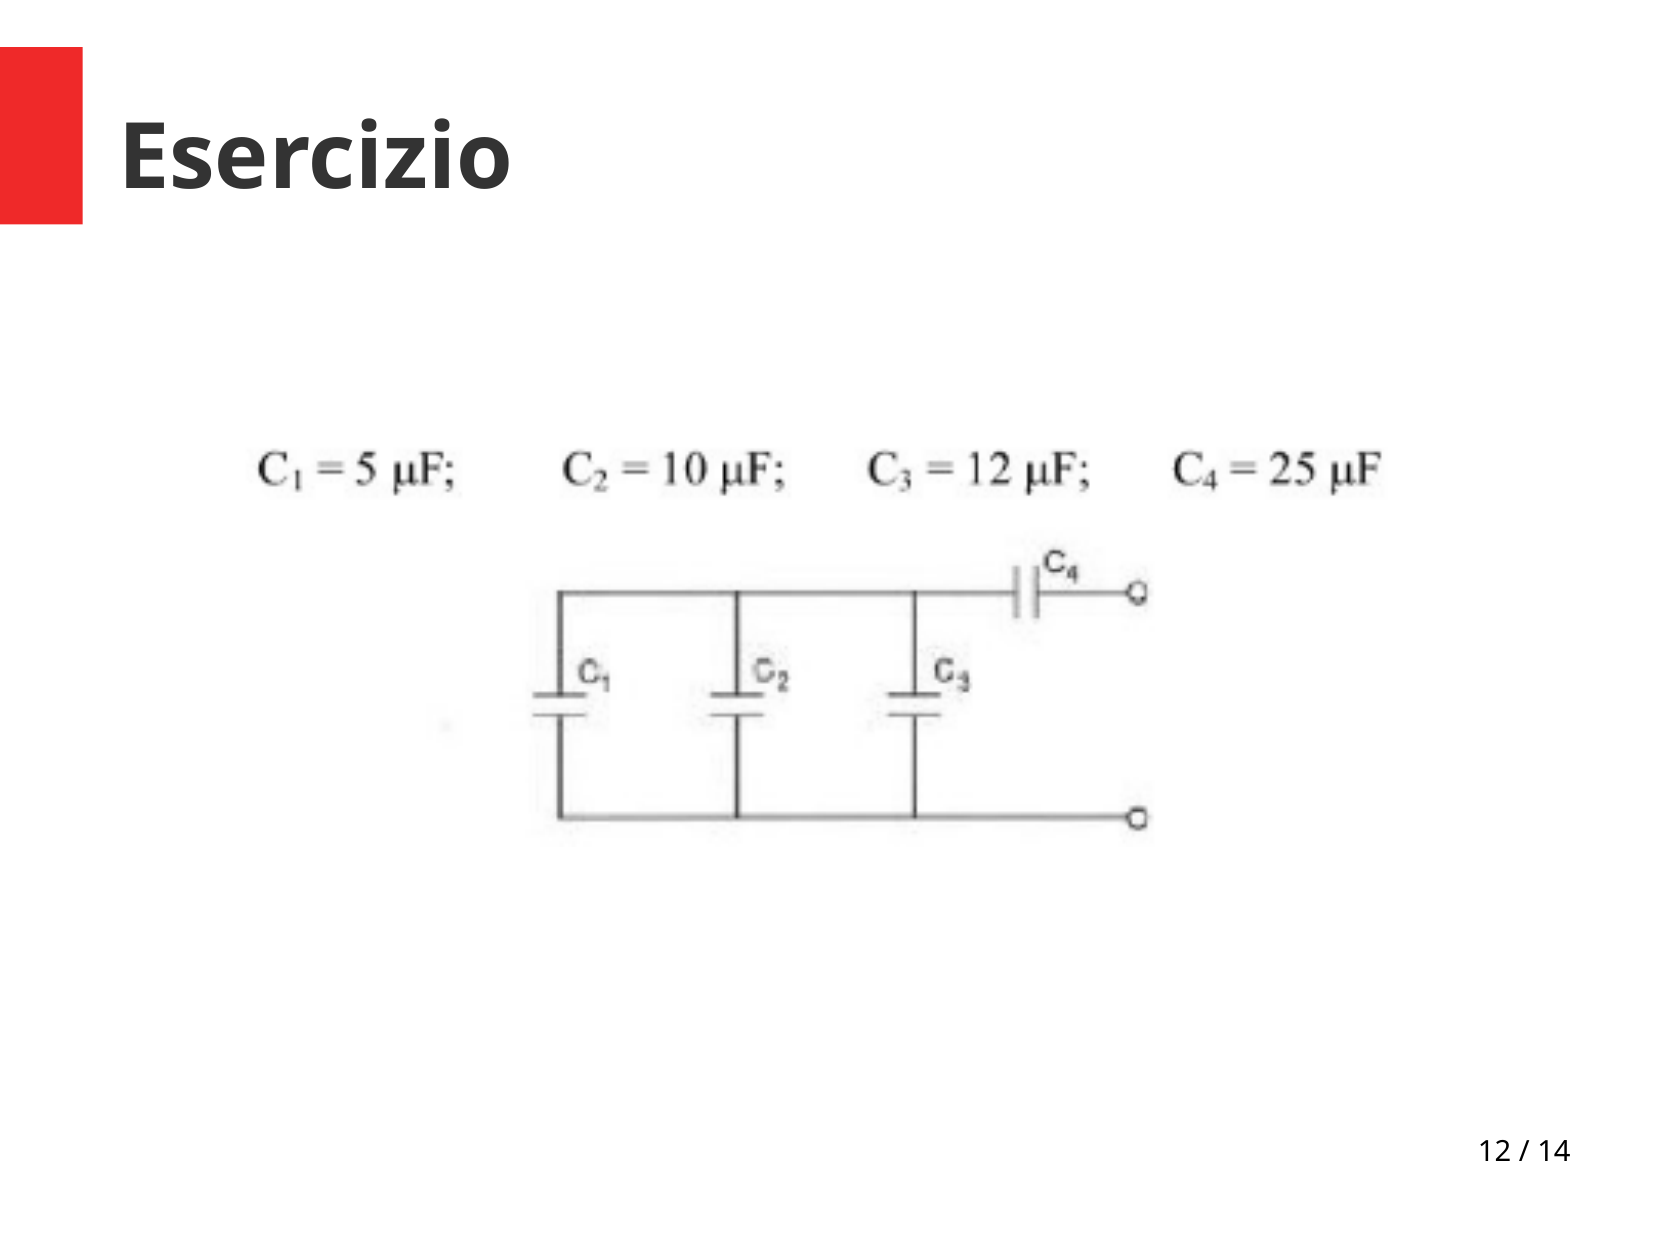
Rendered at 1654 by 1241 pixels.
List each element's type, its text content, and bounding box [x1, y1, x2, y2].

picture [220, 413, 1434, 847]
title Esercizio [118, 49, 1571, 257]
